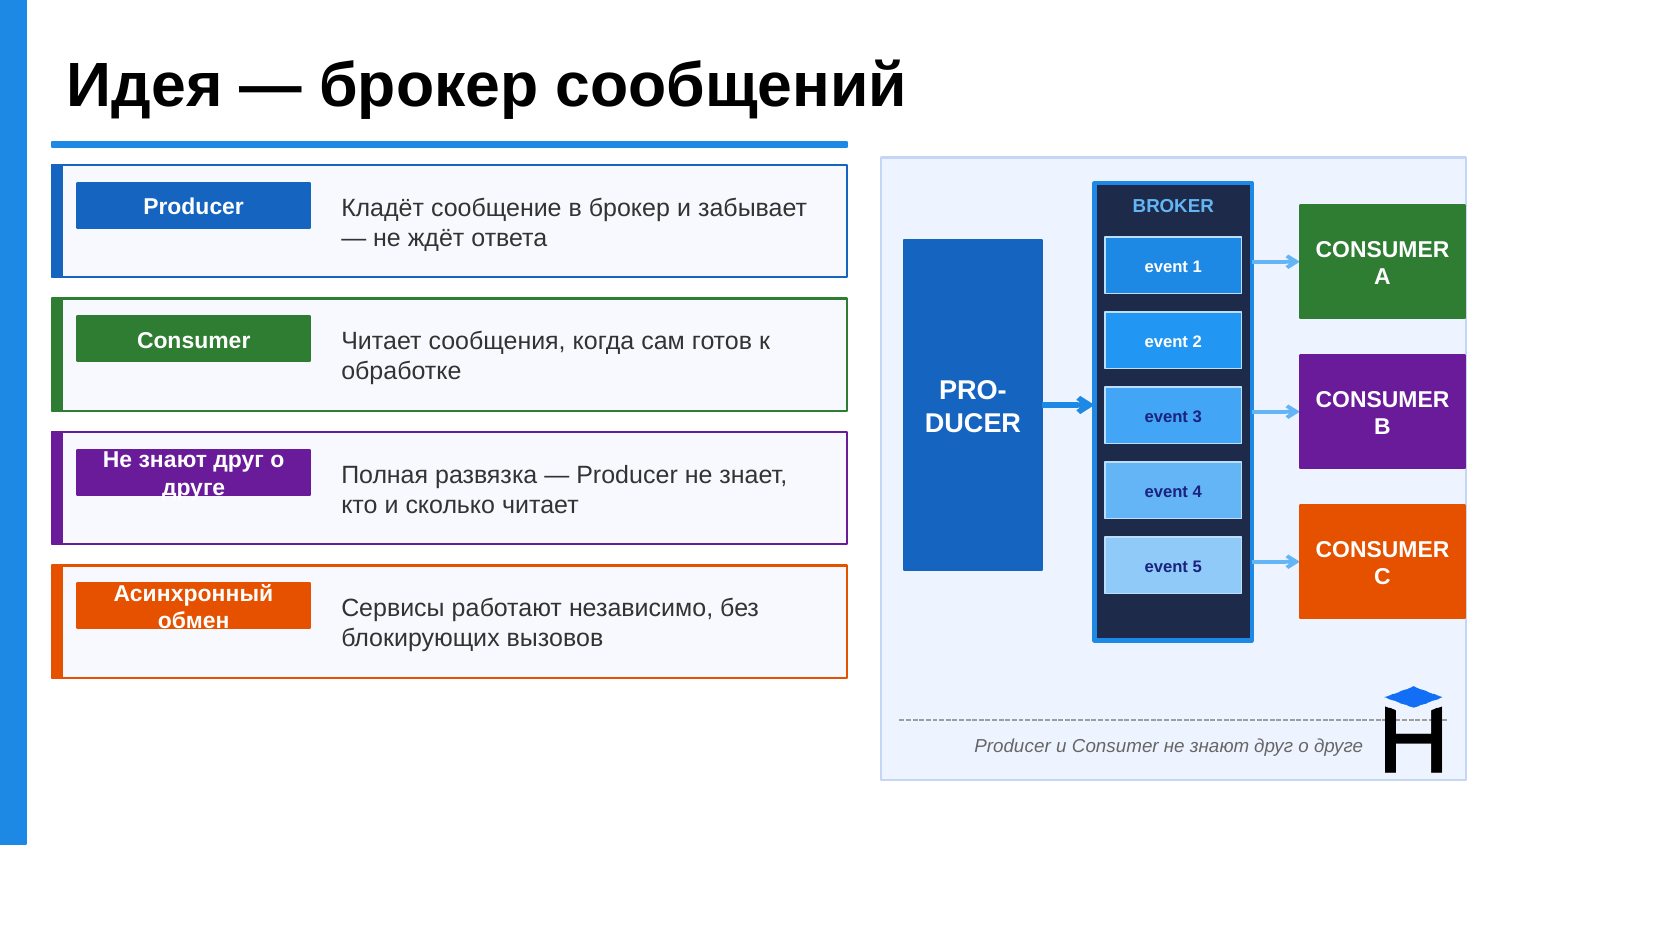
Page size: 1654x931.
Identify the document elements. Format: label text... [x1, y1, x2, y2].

text_box Не знают друг о друге [77, 449, 310, 495]
text_box CONSUMER A [1299, 205, 1465, 318]
text_box [881, 157, 1467, 780]
text_box Кладёт сообщение в брокер и забывает — не ждёт ответа [326, 176, 825, 266]
text_box BROKER [1094, 182, 1252, 228]
text_box CONSUMER B [1299, 355, 1465, 468]
text_box Consumer [77, 316, 310, 362]
text_box [51, 565, 847, 678]
text_box Читает сообщения, когда сам готов к обработке [326, 310, 825, 399]
text_box event 5 [1104, 536, 1242, 594]
text_box Полная развязка — Producer не знает, кто и сколько читает [326, 443, 825, 533]
text_box PRO- DUCER [903, 239, 1042, 570]
text_box Сервисы работают независимо, без блокирующих вызовов [326, 577, 825, 666]
text_box event 2 [1104, 311, 1242, 369]
picture [1384, 686, 1443, 773]
text_box event 3 [1104, 386, 1242, 444]
text_box Асинхронный обмен [77, 583, 310, 629]
text_box [51, 298, 847, 411]
text_box [51, 165, 847, 278]
text_box Идея — брокер сообщений [51, 26, 1447, 135]
text_box CONSUMER C [1299, 505, 1465, 618]
text_box [51, 431, 847, 545]
text_box event 1 [1104, 236, 1242, 294]
text_box Producer [77, 182, 310, 228]
text_box Producer и Consumer не знают друг о друге [887, 724, 1384, 767]
text_box [0, 0, 27, 844]
text_box [51, 142, 847, 147]
text_box event 4 [1104, 461, 1242, 519]
